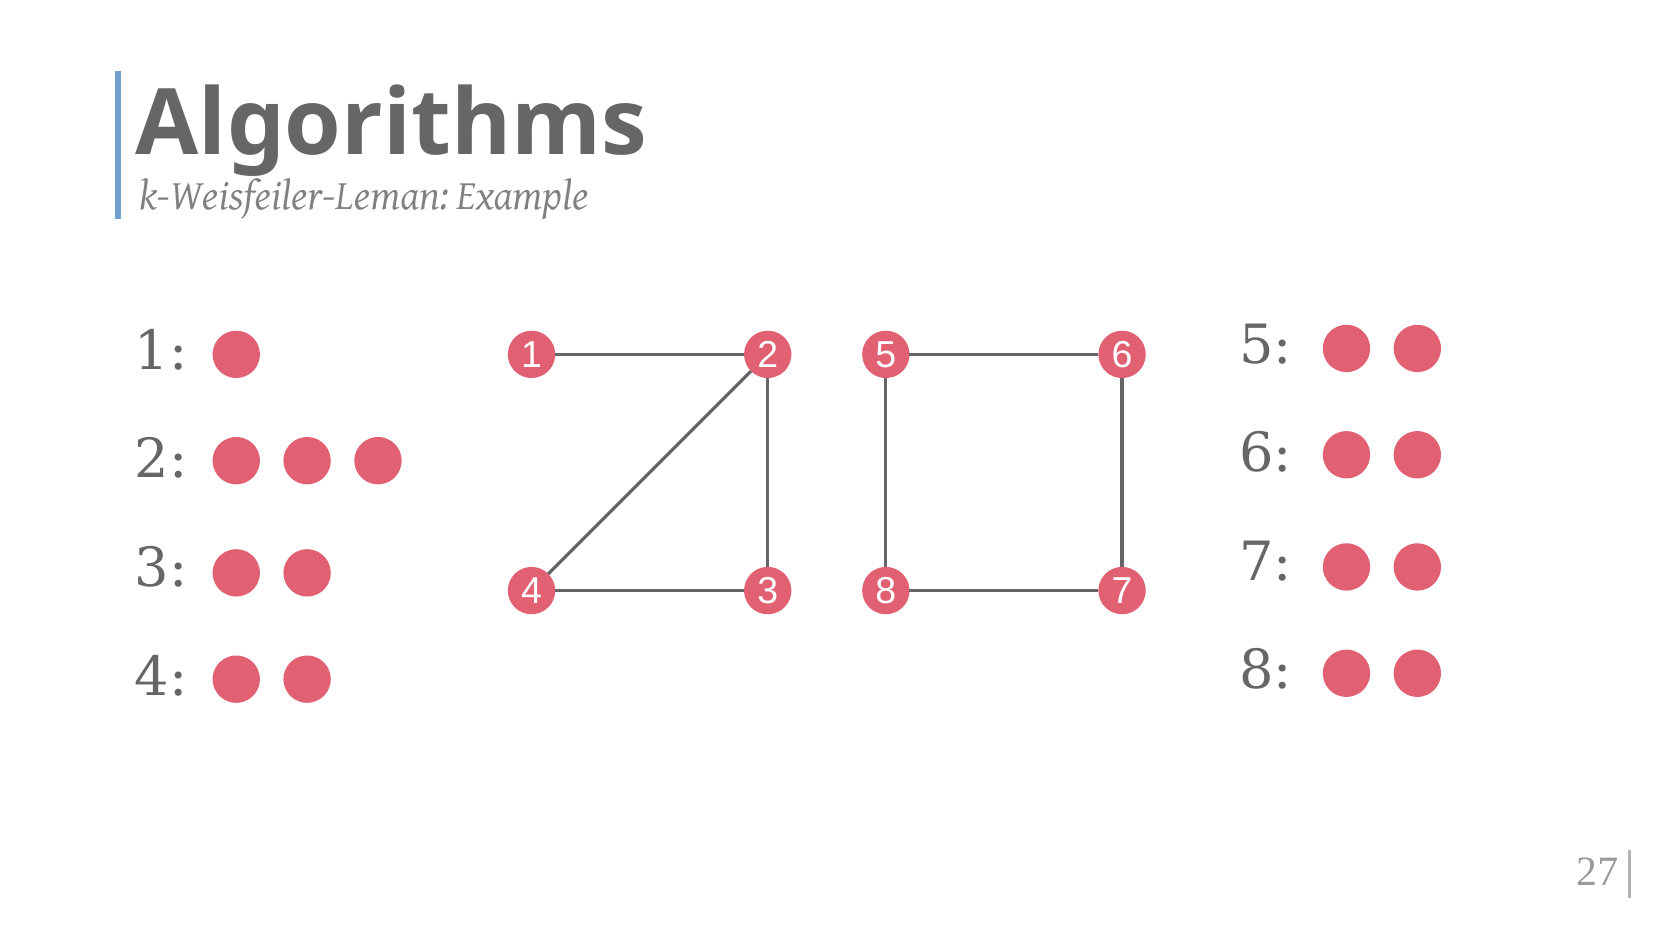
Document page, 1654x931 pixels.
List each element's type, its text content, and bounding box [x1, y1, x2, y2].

text_box 5: 6: 7: 8: [1224, 312, 1329, 709]
text_box 1 [507, 330, 556, 379]
text_box 6 [1098, 330, 1146, 378]
text_box 2 [744, 330, 792, 378]
text_box 4 [507, 566, 556, 615]
text_box [1322, 431, 1371, 479]
text_box [1322, 649, 1371, 697]
text_box [283, 549, 331, 597]
text_box 5 [862, 330, 910, 378]
text_box [1322, 543, 1371, 591]
text_box k-Weisfeiler-Leman: Example [124, 165, 721, 229]
text_box [1393, 431, 1442, 479]
text_box [354, 437, 402, 485]
text_box 1: 2: 3: 4: [120, 318, 225, 715]
title Algorithms [135, 60, 1601, 178]
text_box [283, 655, 331, 703]
text_box 8 [862, 567, 910, 615]
text_box [212, 330, 260, 379]
text_box 7 [1098, 567, 1146, 615]
text_box [212, 437, 260, 485]
text_box [1393, 324, 1442, 373]
text_box [1393, 649, 1442, 697]
text_box [1322, 324, 1371, 373]
text_box [212, 549, 260, 597]
text_box 3 [744, 567, 792, 615]
text_box [212, 655, 260, 703]
text_box [1393, 543, 1442, 591]
text_box [283, 437, 331, 485]
